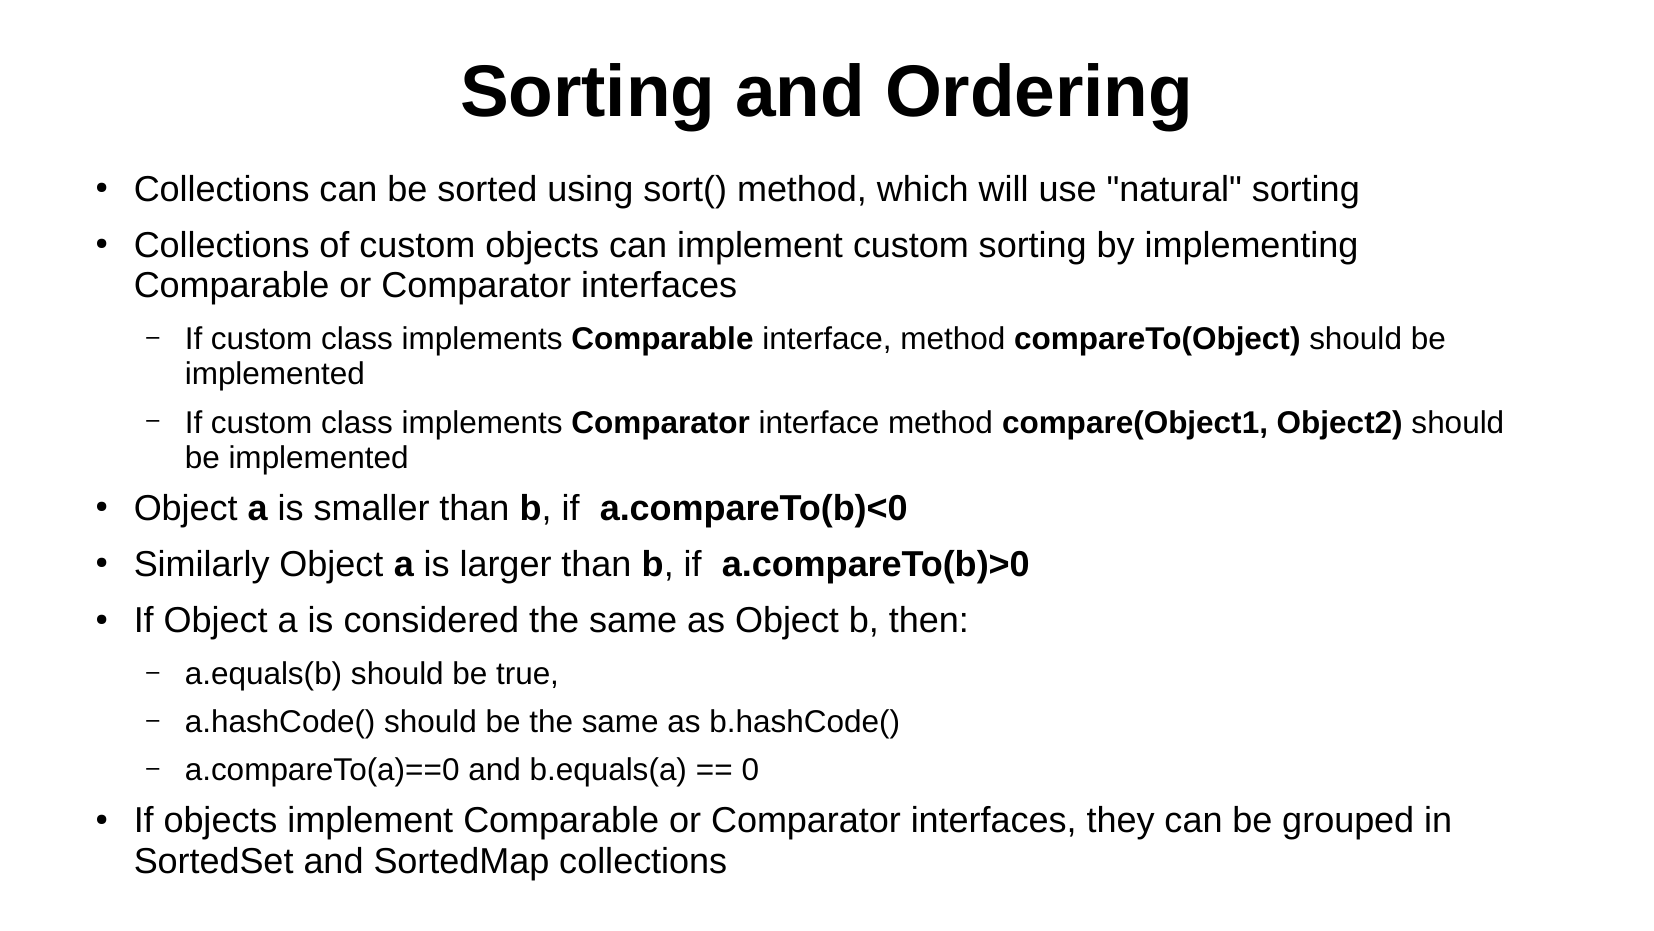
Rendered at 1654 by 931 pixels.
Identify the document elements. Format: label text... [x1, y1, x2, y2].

list Collections can be sorted using sort() method, which will use "natural" sorting Collections of custom objects can implement custom sorting by implementing Comparable or Comparator interfaces If custom class implements Comparable interface, method compareTo(Object) should be implemented If custom class implements Comparator interface method compare(Object1, Object2) should be implemented Object a is smaller than b, if a.compareTo(b)<0 Similarly Object a is larger than b, if a.compareTo(b)>0 If Object a is considered the same as Object b, then: a.equals(b) should be true, a.hashCode() should be the same as b.hashCode() a.compareTo(a)==0 and b.equals(a) == 0 If objects implement Comparable or Comparator interfaces, they can be grouped in SortedSet and SortedMap collections [82, 168, 1538, 889]
title Sorting and Ordering [82, 37, 1571, 147]
